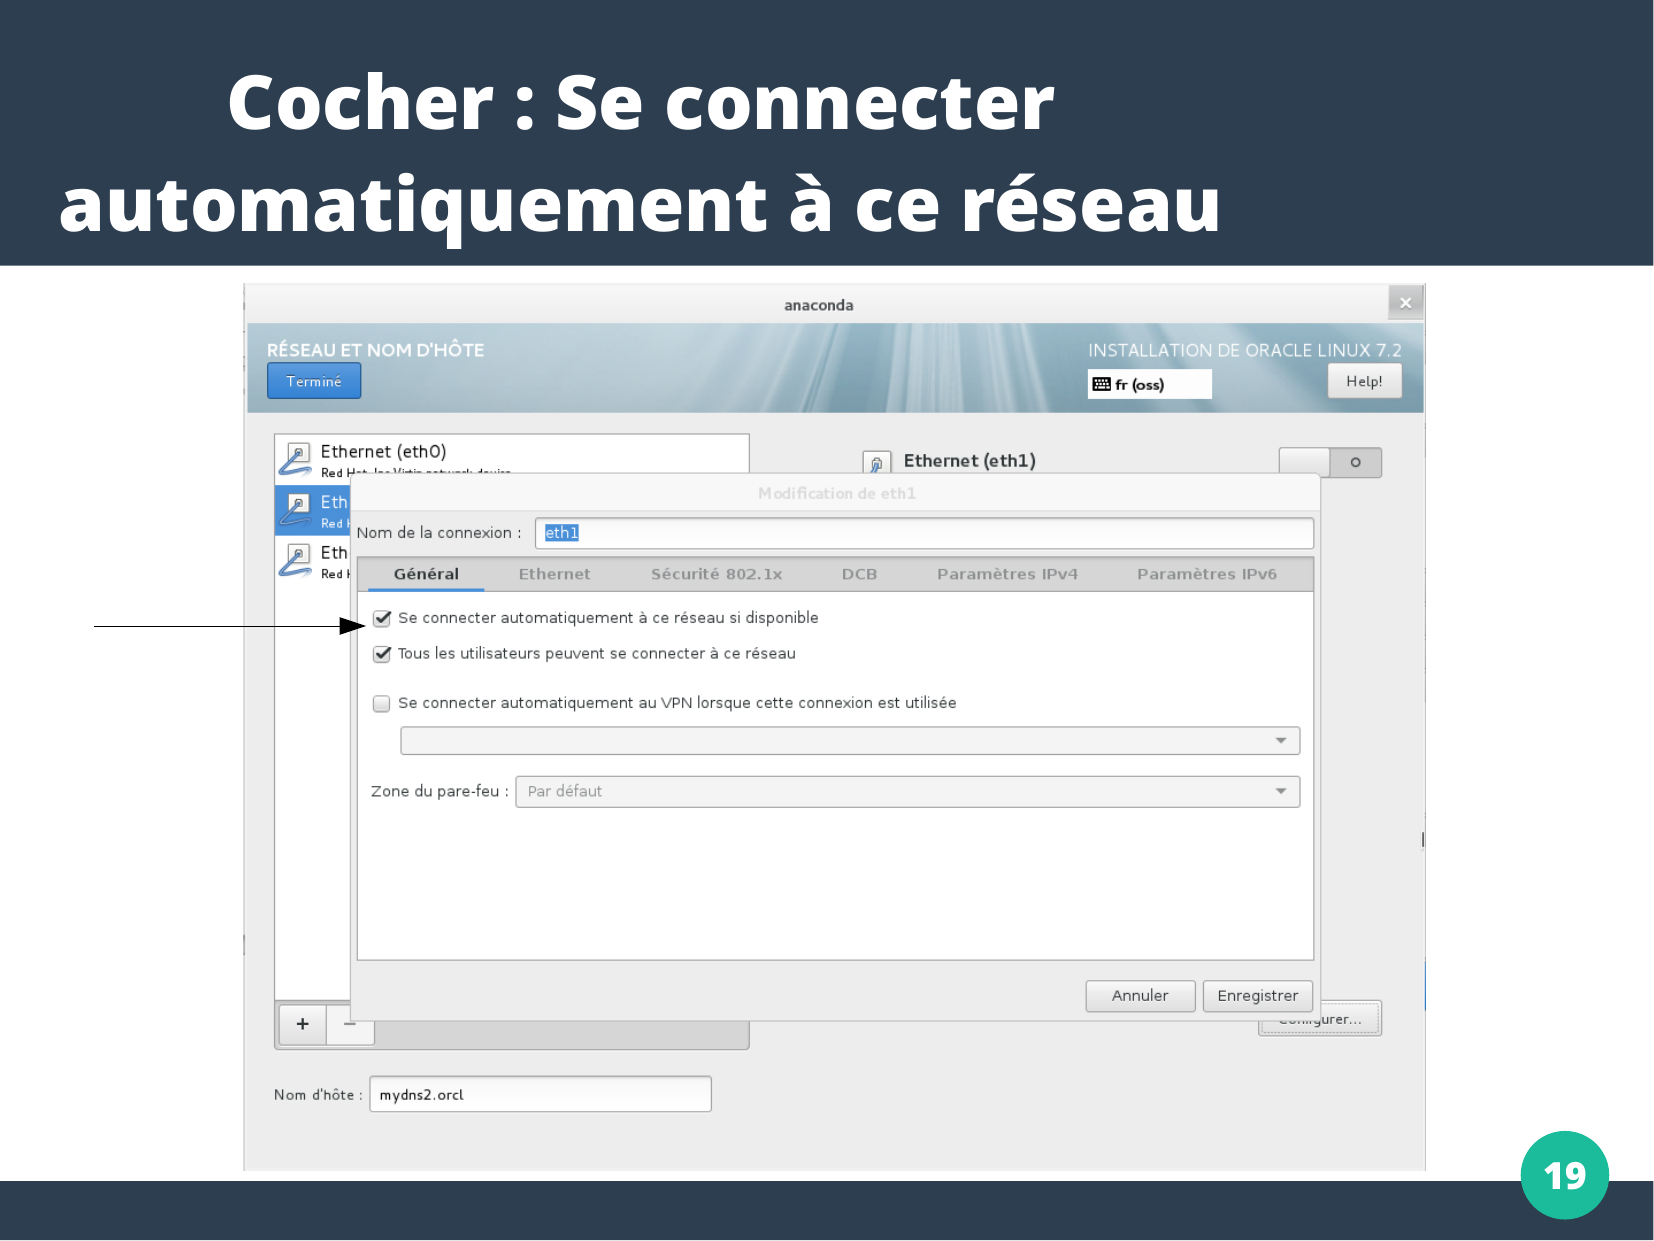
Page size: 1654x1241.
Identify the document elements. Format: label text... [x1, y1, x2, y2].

picture [243, 283, 1426, 1172]
title Cocher : Se connecter automatiquement à ce réseau [59, 49, 1595, 207]
